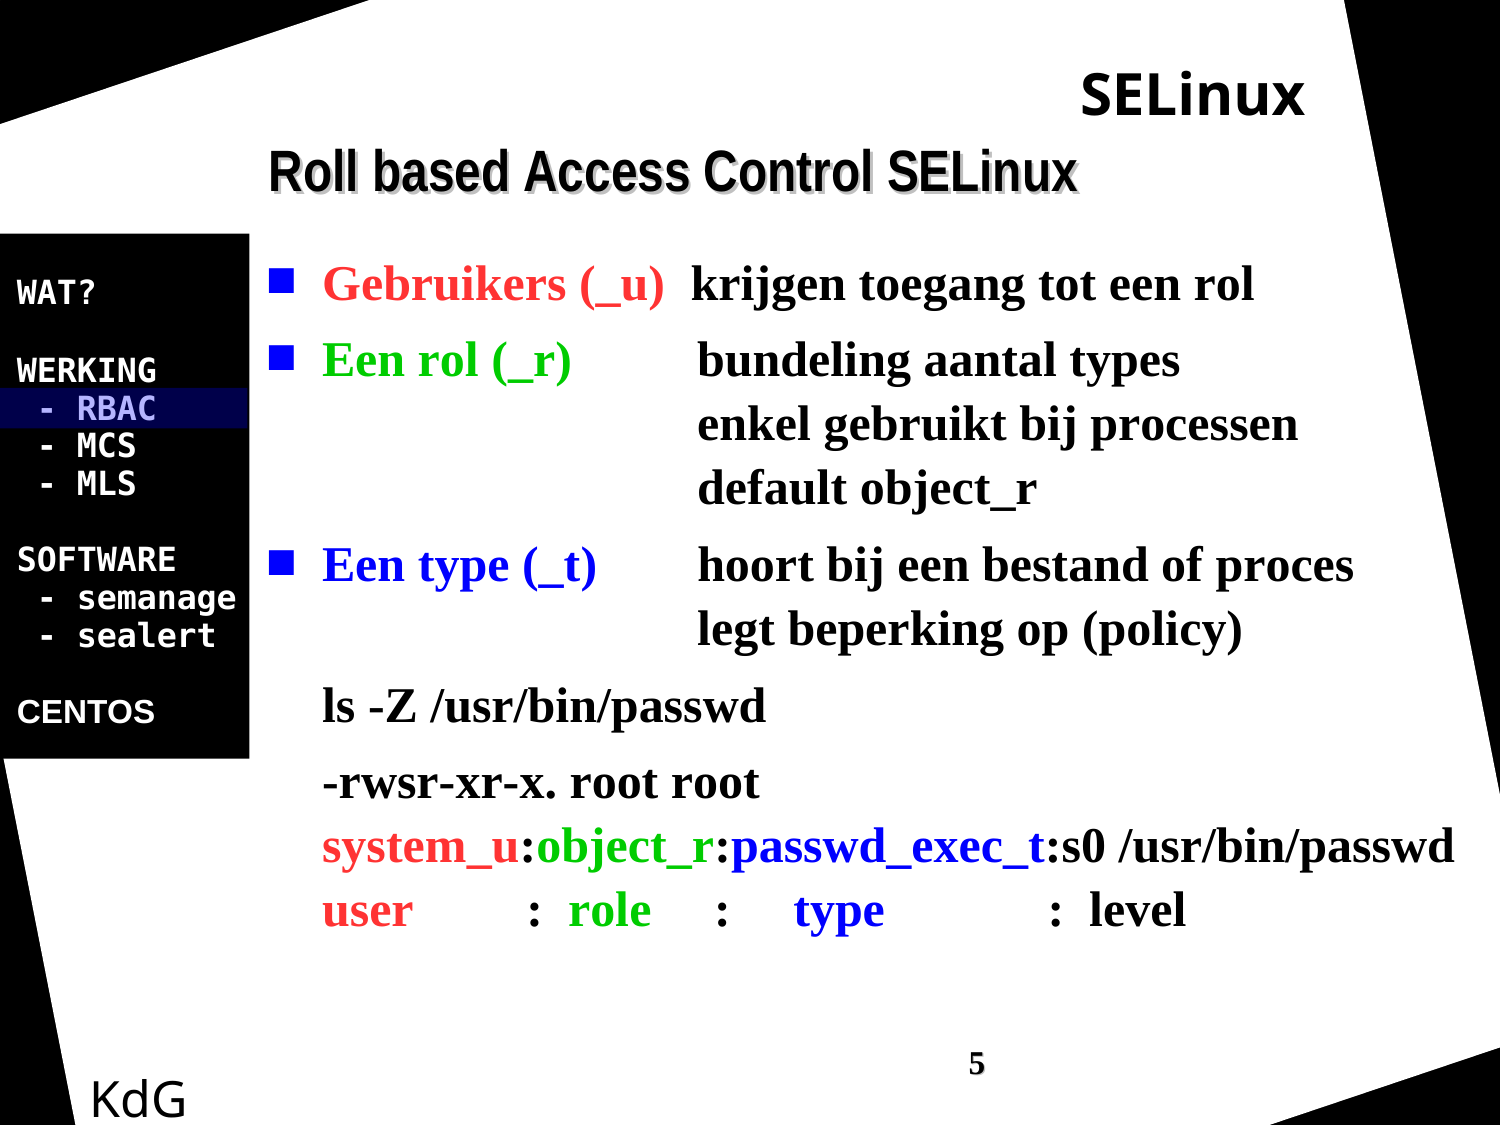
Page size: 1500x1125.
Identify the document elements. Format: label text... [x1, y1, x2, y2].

title Roll based Access Control SELinux [268, 41, 1415, 246]
text_box [0, 387, 248, 429]
list Gebruikers (_u) krijgen toegang tot een rol Een rol (_r) bundeling aantal types enkel gebruikt bij processen default object_r Een type (_t) hoort bij een bestand of proces legt beperking op (policy) ls -Z /usr/bin/passwd -rwsr-xr-x. root root system_u:object_r:passwd_exec_t:s0 /usr/bin/passwd user : role : type : level [268, 246, 1468, 938]
